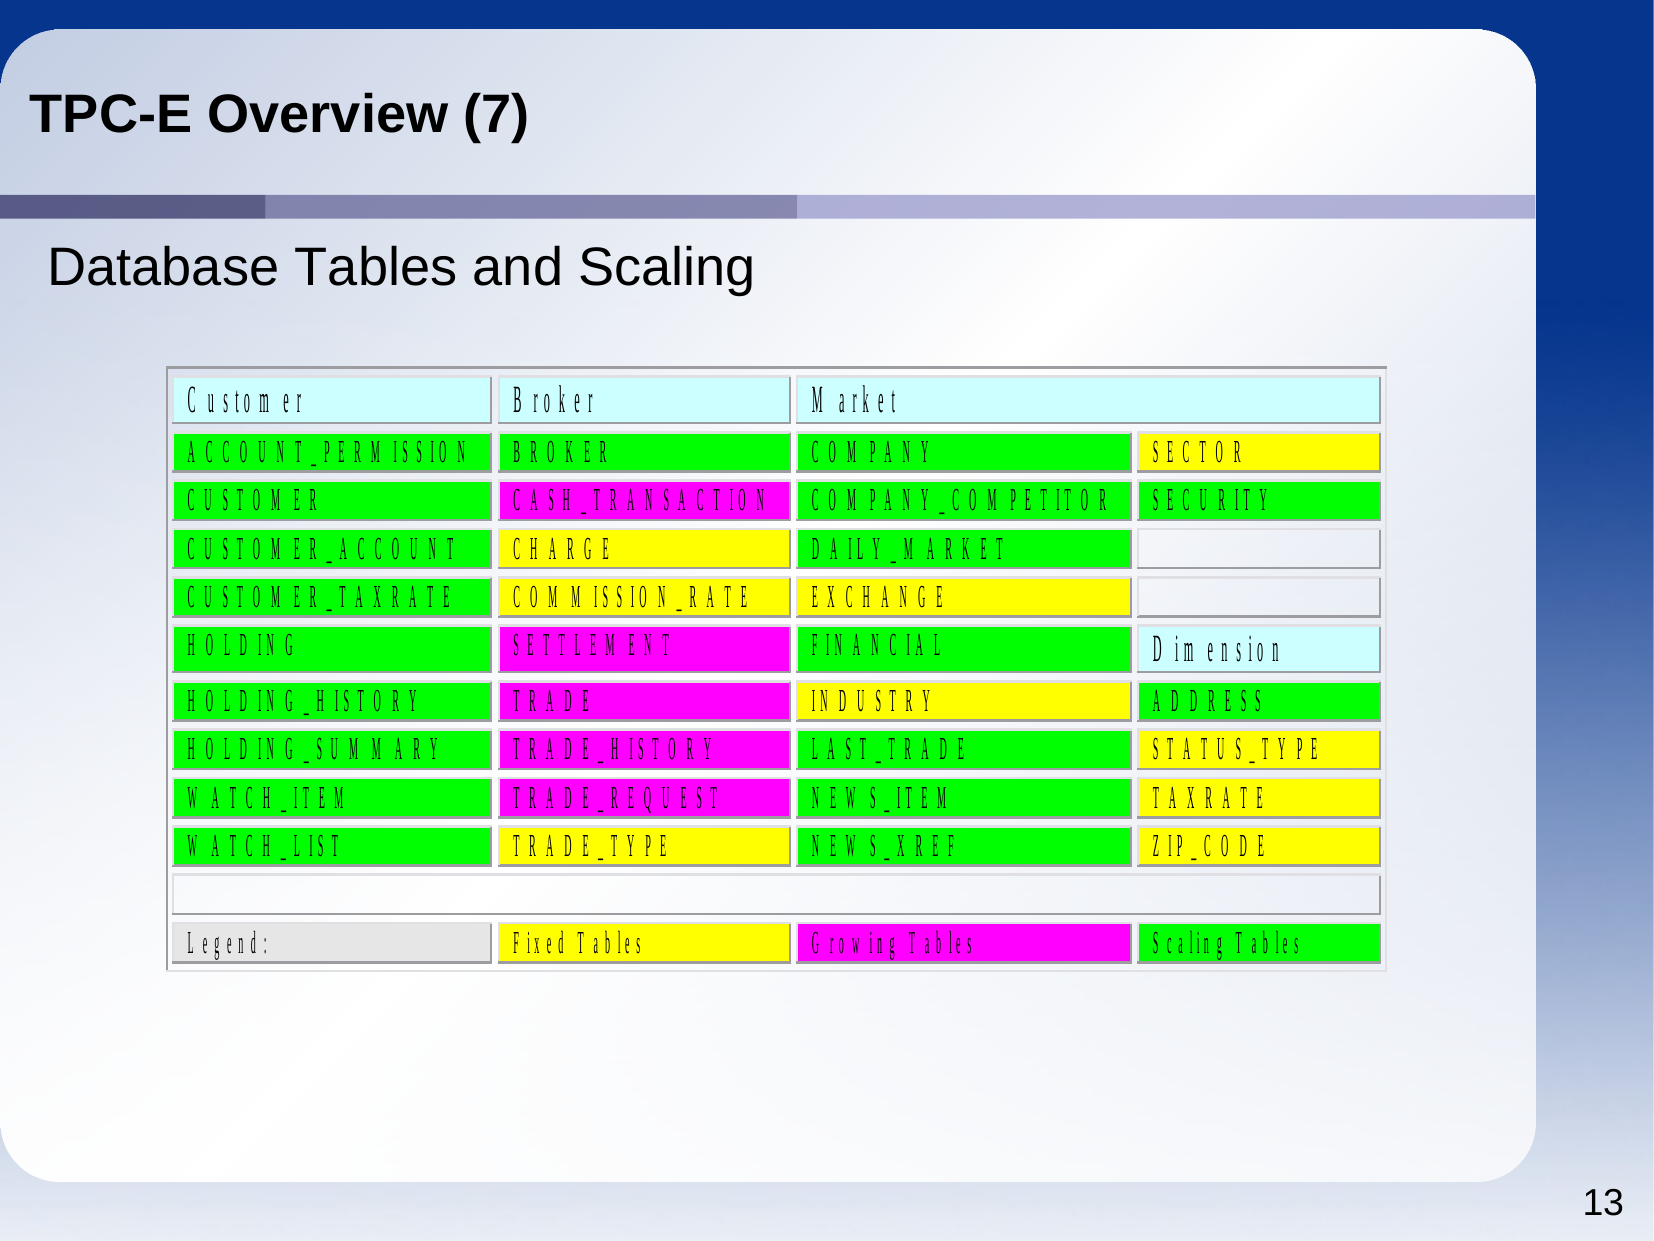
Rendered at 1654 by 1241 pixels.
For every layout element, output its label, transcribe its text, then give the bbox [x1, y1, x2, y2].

picture [0, 0, 1654, 1241]
picture [165, 366, 1388, 1016]
list Database Tables and Scaling [29, 236, 1506, 1152]
title TPC-E Overview (7) [29, 49, 1506, 178]
